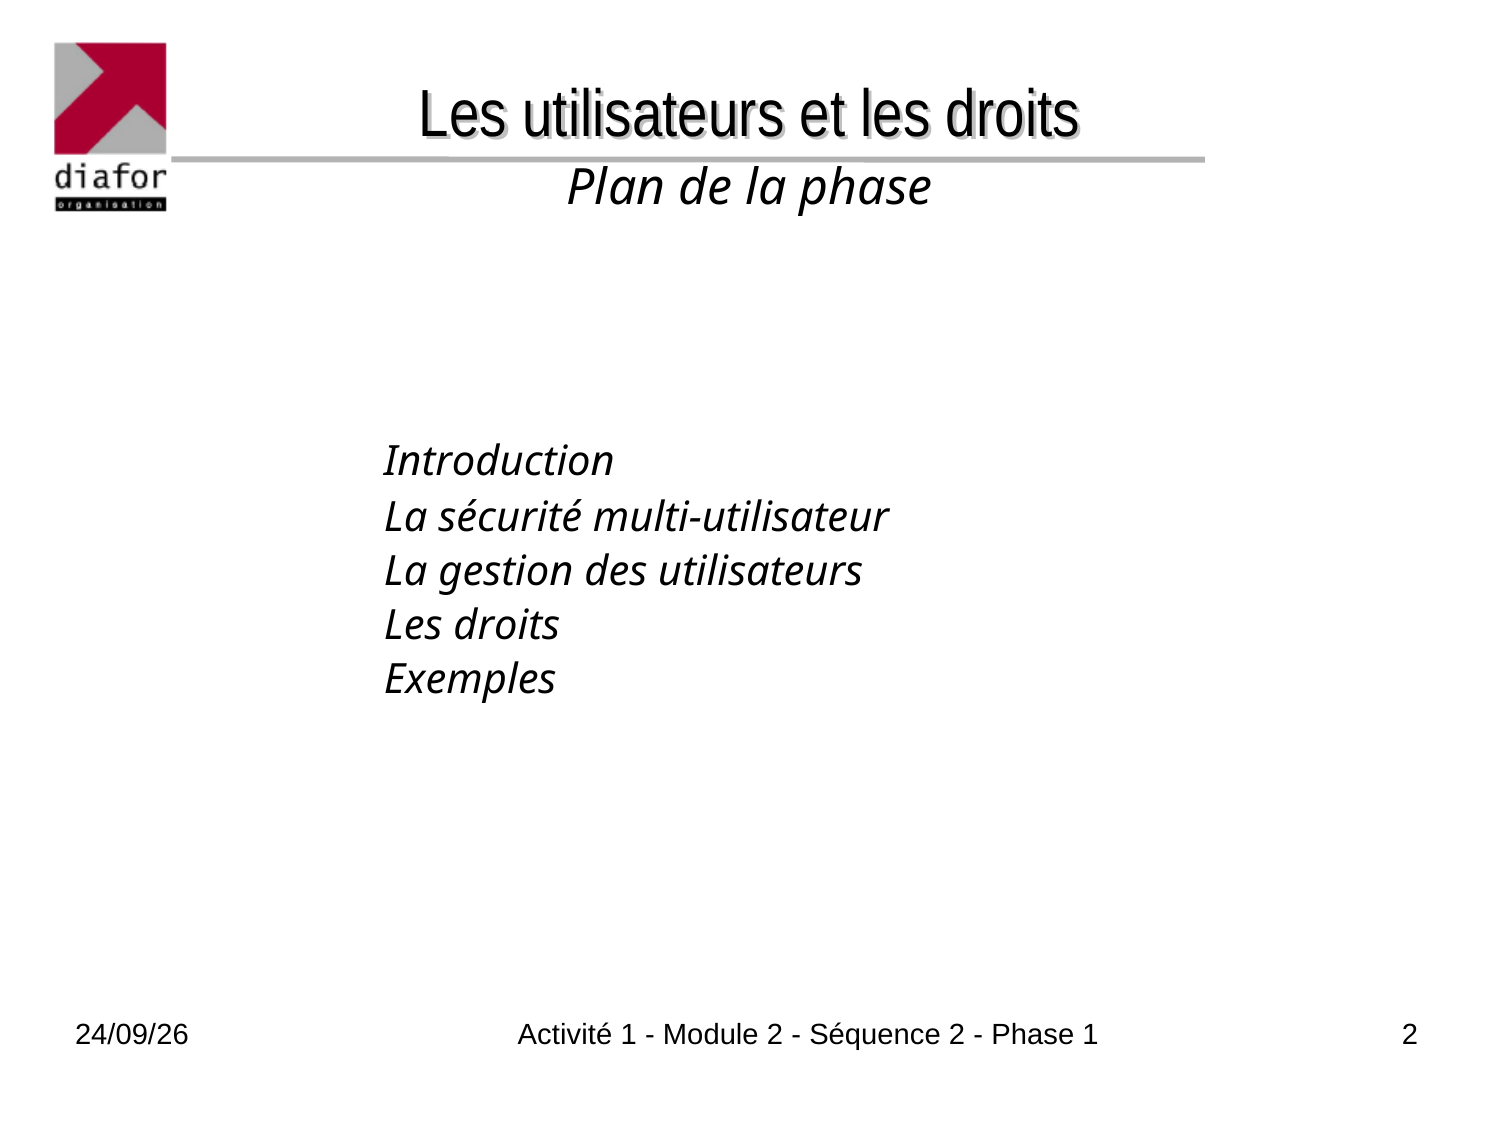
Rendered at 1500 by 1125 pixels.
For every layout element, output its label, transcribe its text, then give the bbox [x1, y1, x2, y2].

picture [53, 42, 168, 213]
title Les utilisateurs et les droits Plan de la phase [75, 45, 1426, 250]
list Introduction La sécurité multi-utilisateur La gestion des utilisateurs Les droits Exemples [383, 440, 1300, 810]
